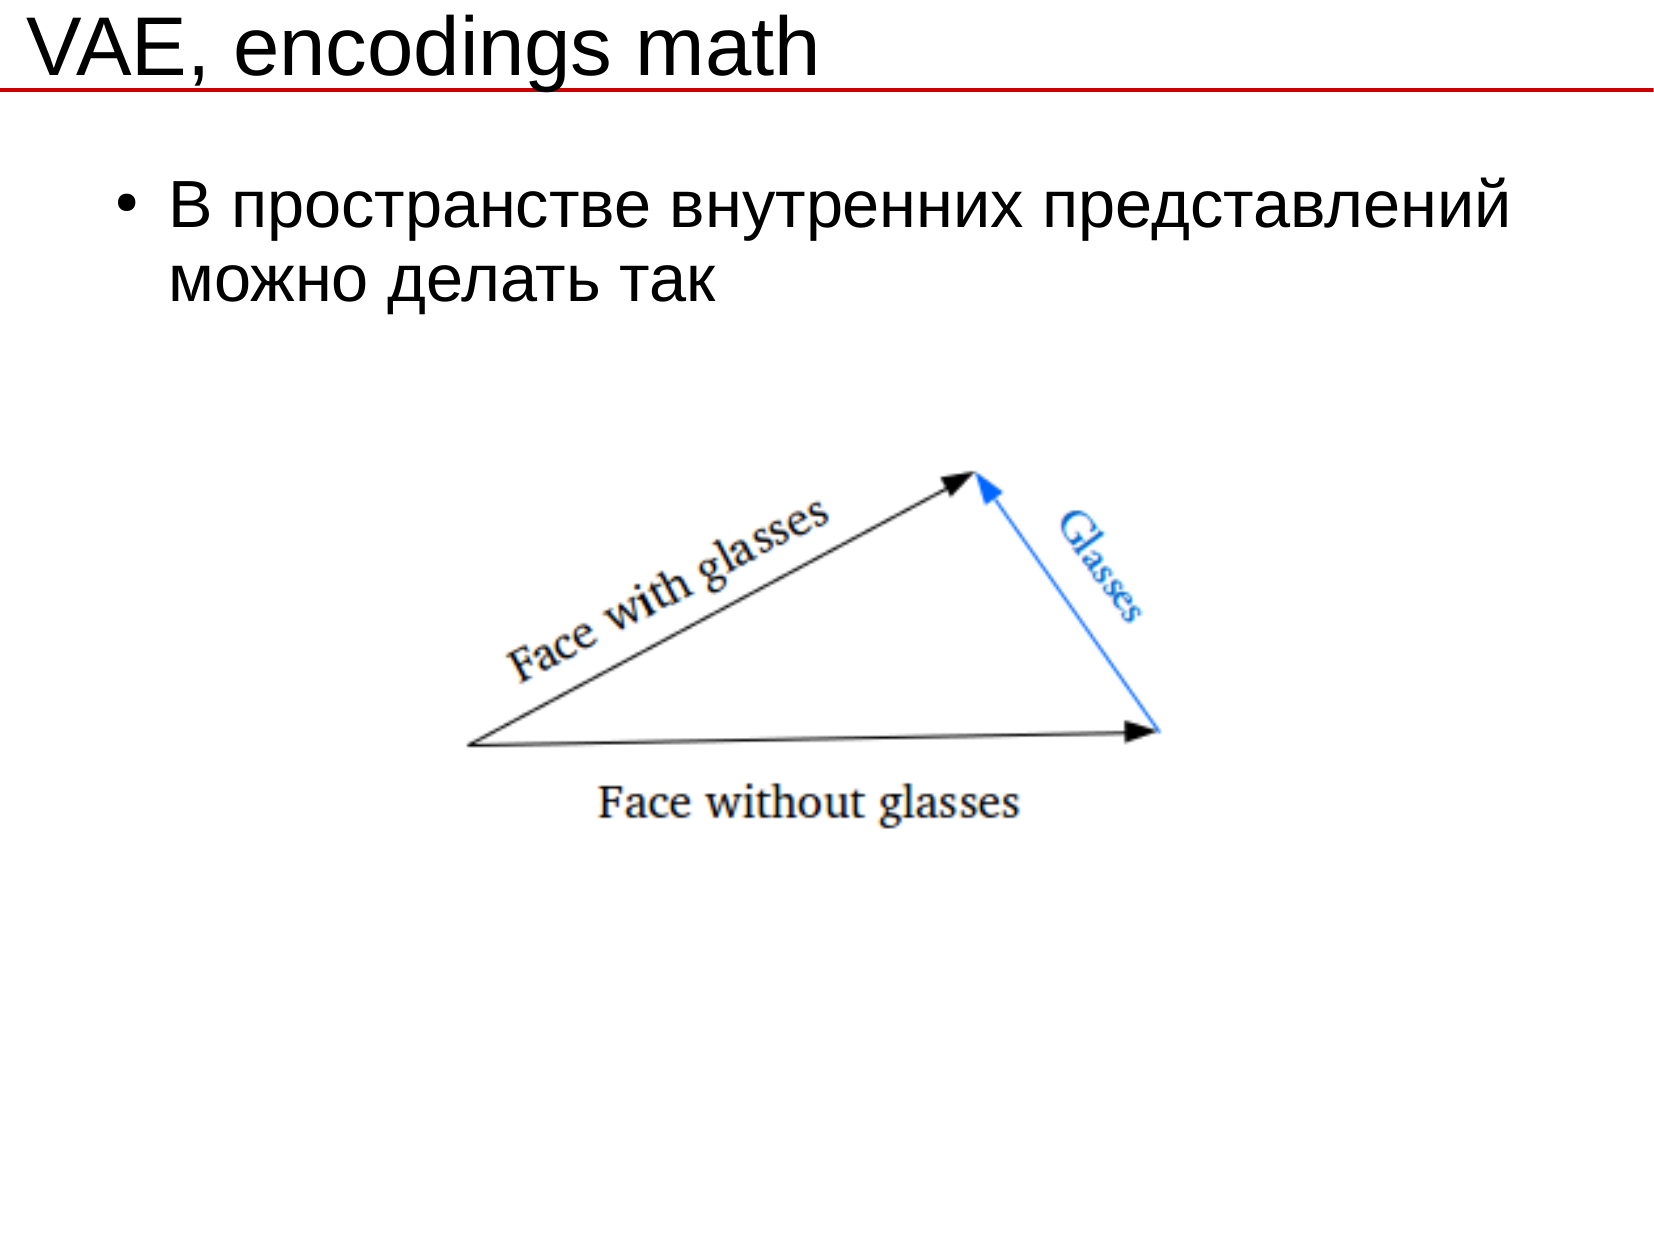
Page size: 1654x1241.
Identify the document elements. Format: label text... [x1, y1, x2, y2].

text_box В пространстве внутренних представлений можно делать так [97, 166, 1531, 331]
title VAE, encodings math [26, 0, 1471, 94]
picture [439, 404, 1201, 863]
